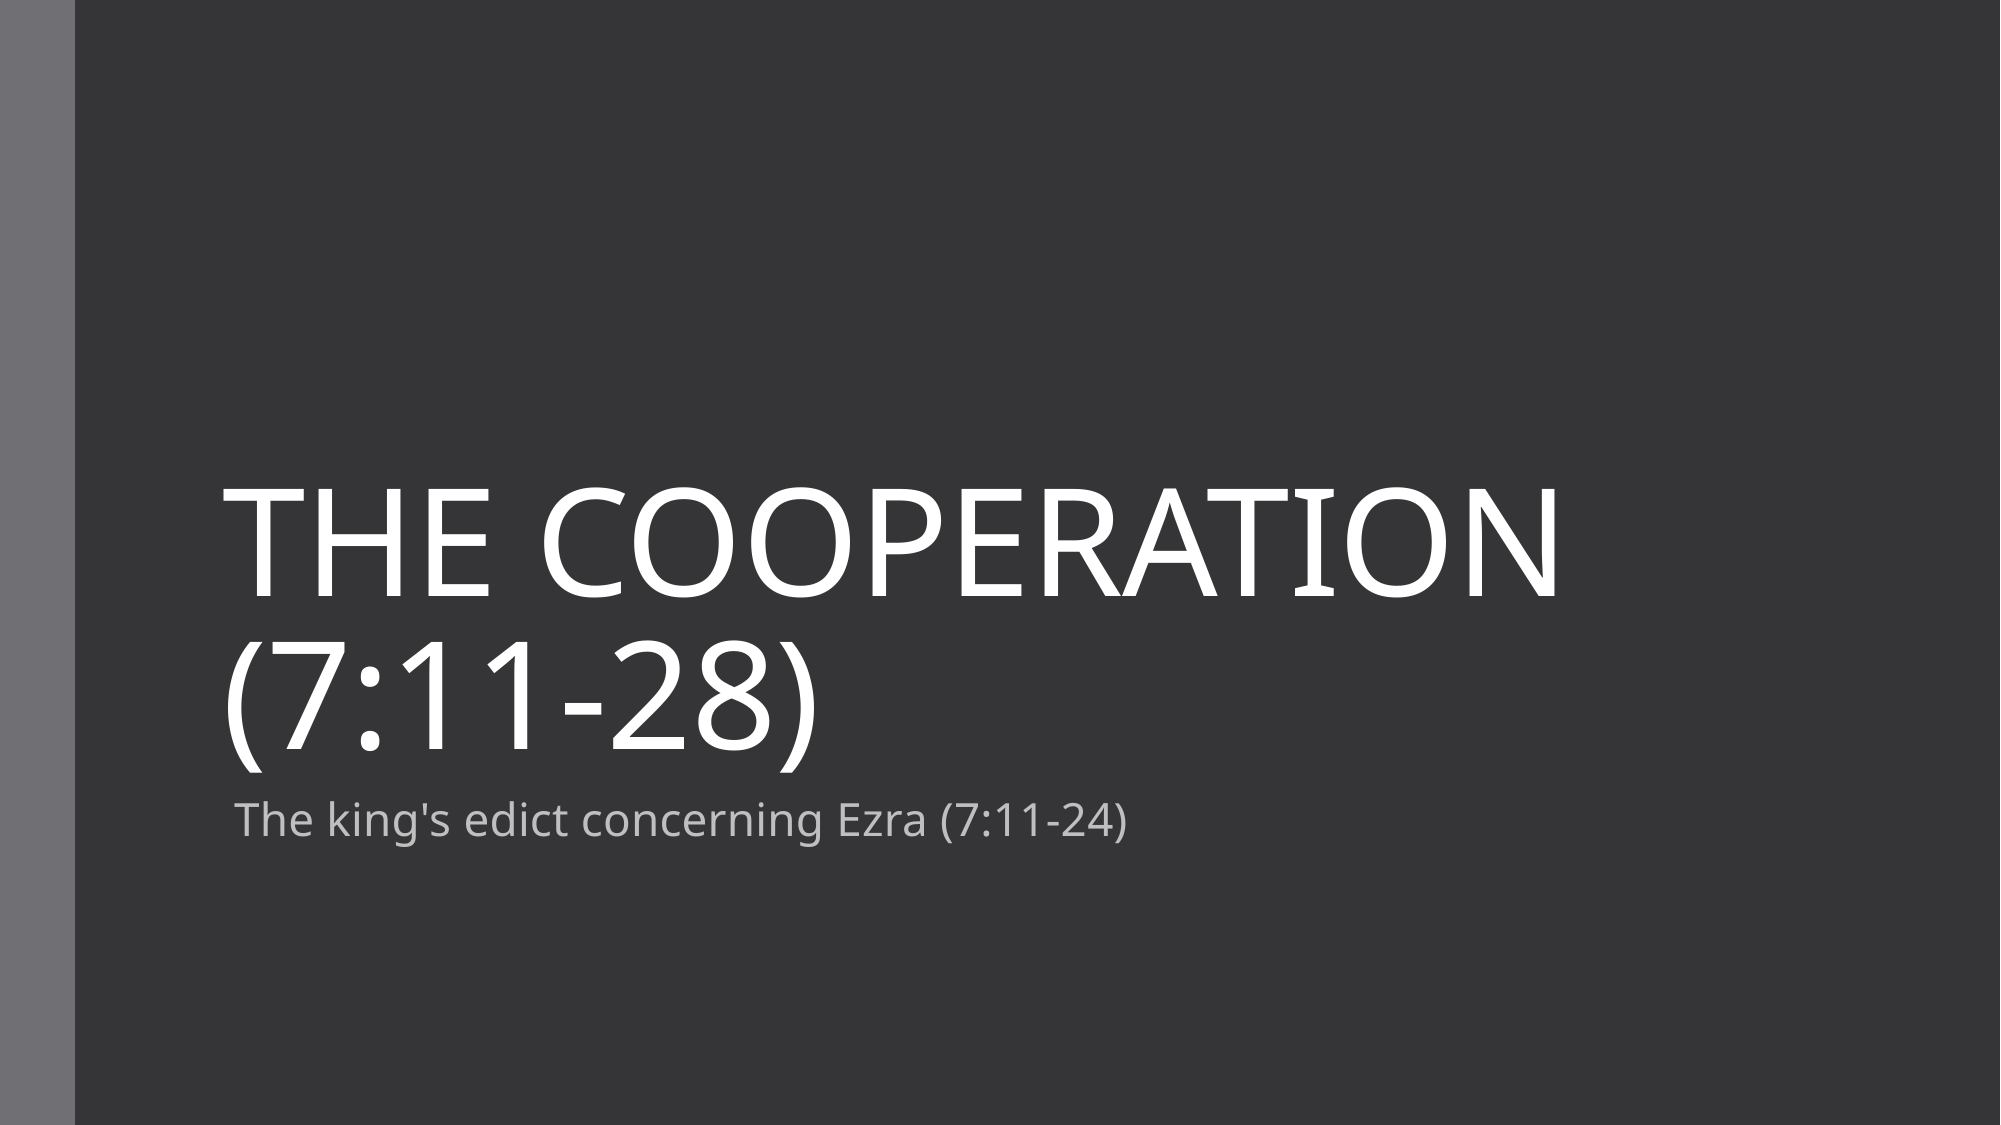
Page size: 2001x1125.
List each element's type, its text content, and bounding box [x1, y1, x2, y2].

subtitle The king's edict concerning Ezra (7:11-24) [206, 787, 1752, 1066]
title THE COOPERATION (7:11-28) [206, 124, 1752, 787]
